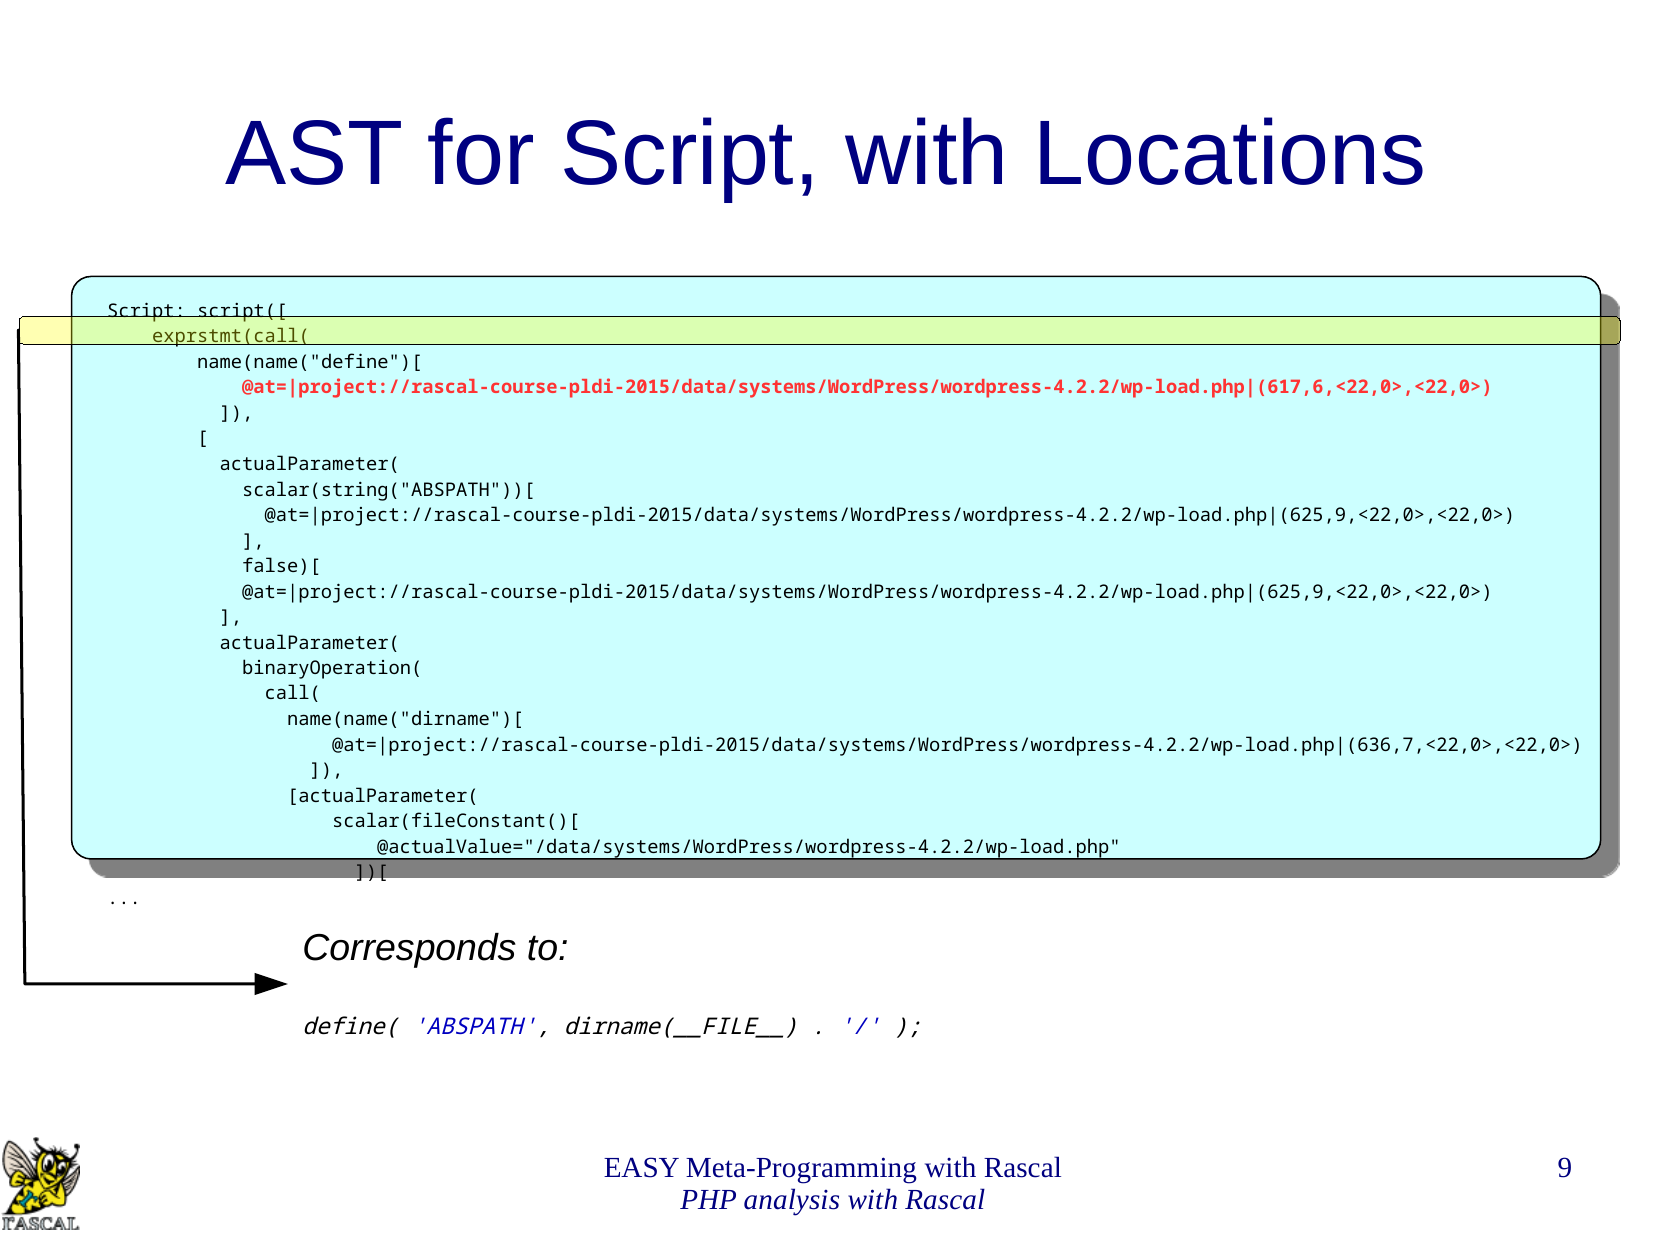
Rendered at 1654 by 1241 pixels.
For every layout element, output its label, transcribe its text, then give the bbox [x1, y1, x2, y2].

text_box [19, 276, 1621, 859]
picture [1, 1137, 80, 1230]
title AST for Script, with Locations [82, 49, 1571, 257]
text_box Corresponds to: define( 'ABSPATH', dirname(__FILE__) . '/' ); [287, 918, 1245, 1046]
text_box Script: script([ exprstmt(call( name(name("define")[ @at=|project://rascal-course-pldi-2015/data/systems/WordPress/wordpress-4.2.2/wp-load.php|(617,6,<22,0>,<22,0>) ]), [ actualParameter( scalar(string("ABSPATH"))[ @at=|project://rascal-course-pldi-2015/data/systems/WordPress/wordpress-4.2.2/wp-load.php|(625,9,<22,0>,<22,0>) ], false)[ @at=|project://rascal-course-pldi-2015/data/systems/WordPress/wordpress-4.2.2/wp-load.php|(625,9,<22,0>,<22,0>) ], actualParameter( binaryOperation( call( name(name("dirname")[ @at=|project://rascal-course-pldi-2015/data/systems/WordPress/wordpress-4.2.2/wp-load.php|(636,7,<22,0>,<22,0>) ]), [actualParameter( scalar(fileConstant()[ @actualValue="/data/systems/WordPress/wordpress-4.2.2/wp-load.php" ])[ ... [92, 290, 1654, 1241]
